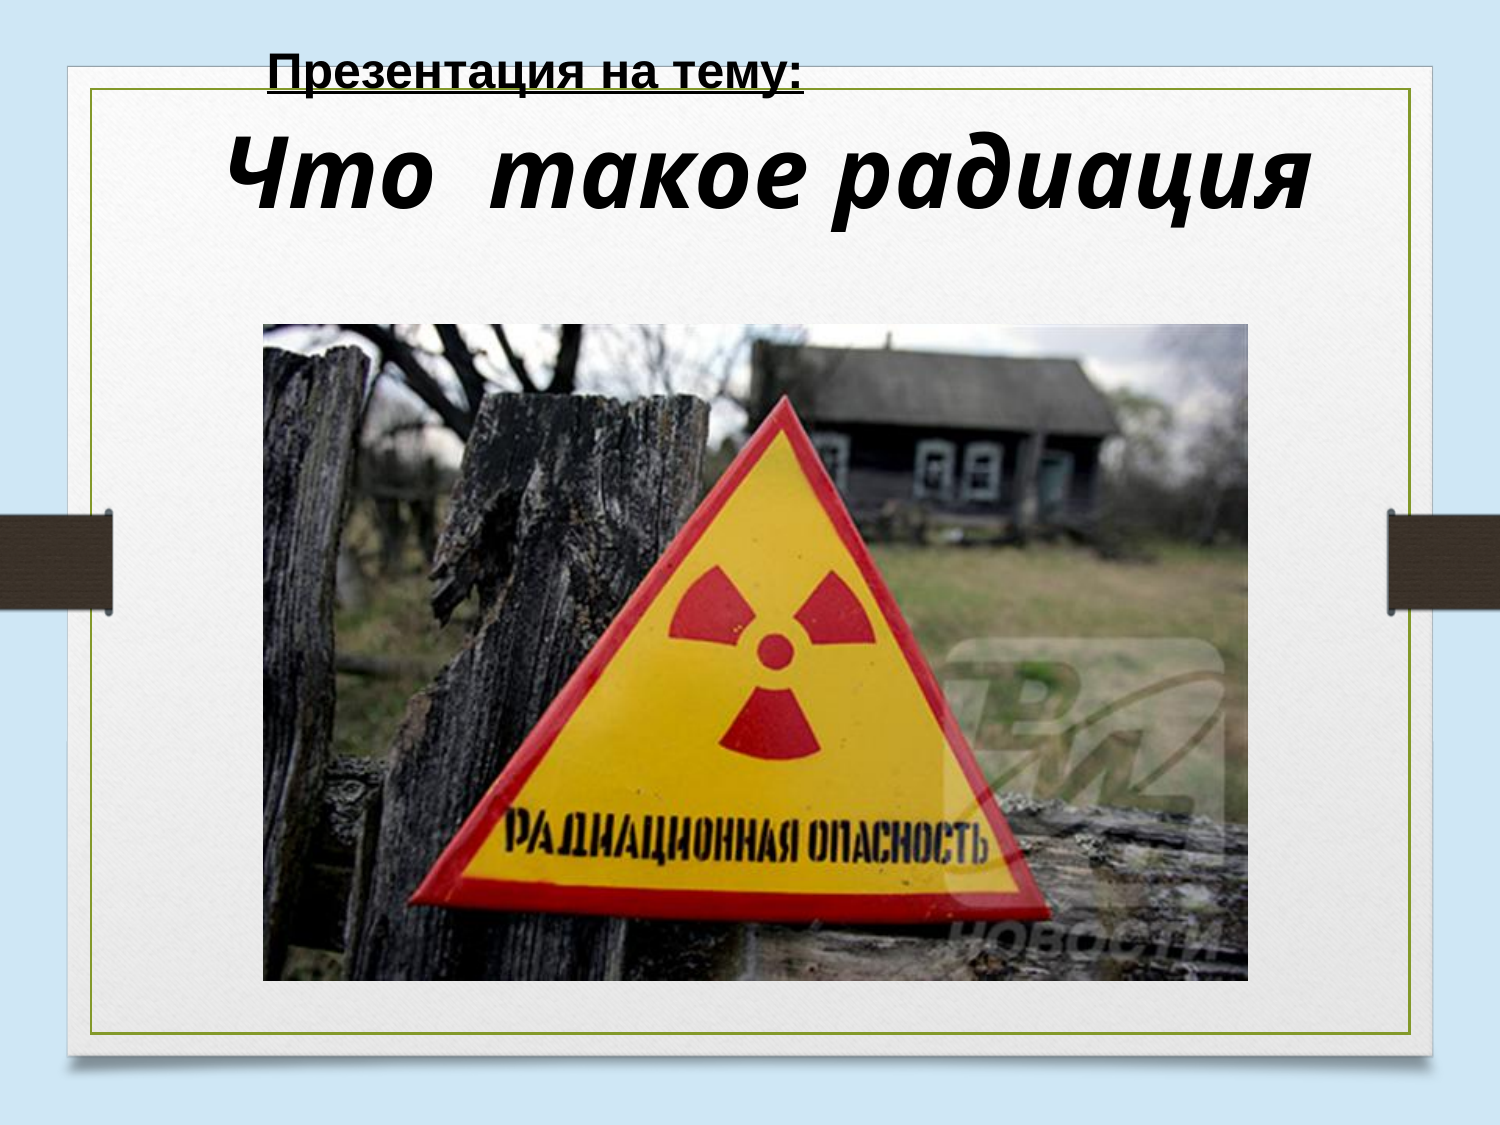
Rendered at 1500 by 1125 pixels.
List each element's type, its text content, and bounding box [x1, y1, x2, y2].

text_box Презентация на тему: [251, 35, 817, 108]
text_box Что такое радиация [94, 94, 1442, 212]
picture [0, 0, 1500, 1125]
